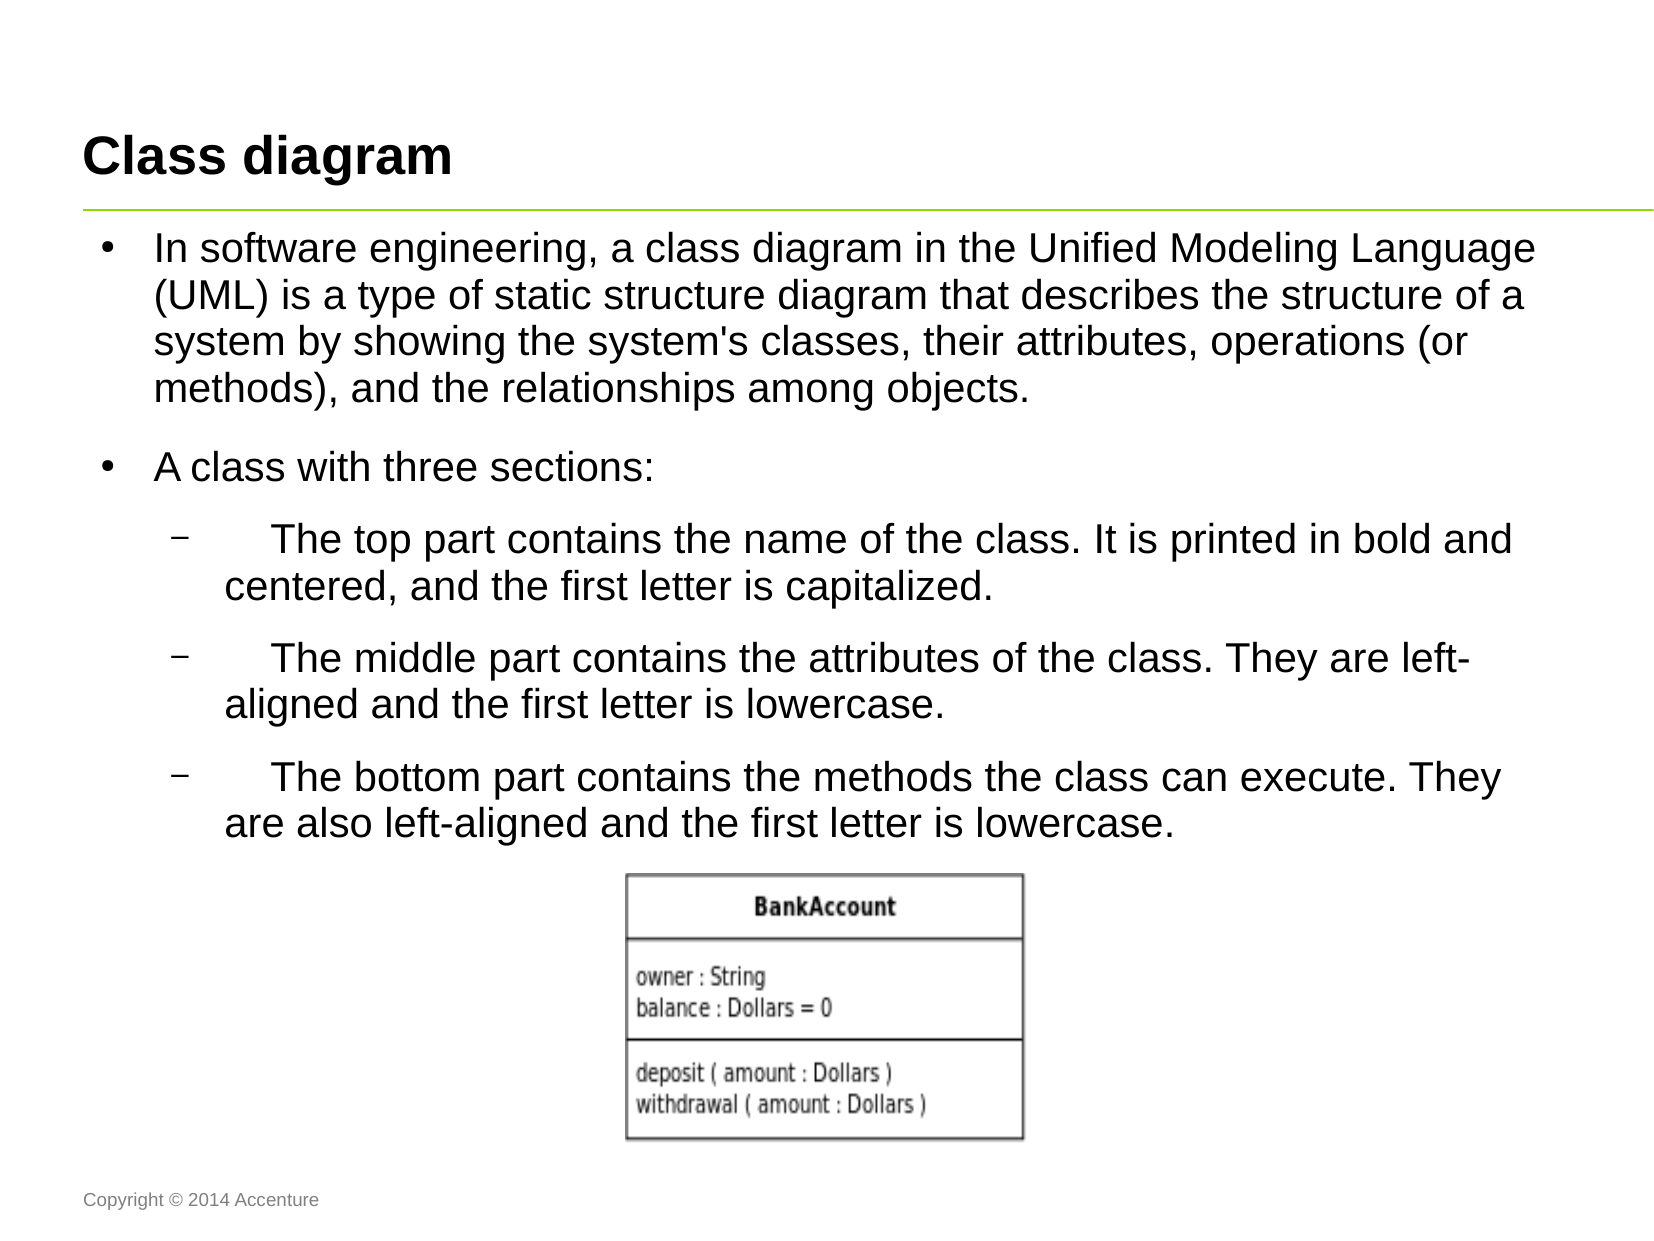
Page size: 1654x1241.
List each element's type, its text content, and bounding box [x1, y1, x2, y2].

list In software engineering, a class diagram in the Unified Modeling Language (UML) is a type of static structure diagram that describes the structure of a system by showing the system's classes, their attributes, operations (or methods), and the relationships among objects. A class with three sections: The top part contains the name of the class. It is printed in bold and centered, and the first letter is capitalized. The middle part contains the attributes of the class. They are left-aligned and the first letter is lowercase. The bottom part contains the methods the class can execute. They are also left-aligned and the first letter is lowercase. [82, 225, 1538, 1186]
title Class diagram [82, 82, 1571, 229]
picture [625, 873, 1028, 1146]
